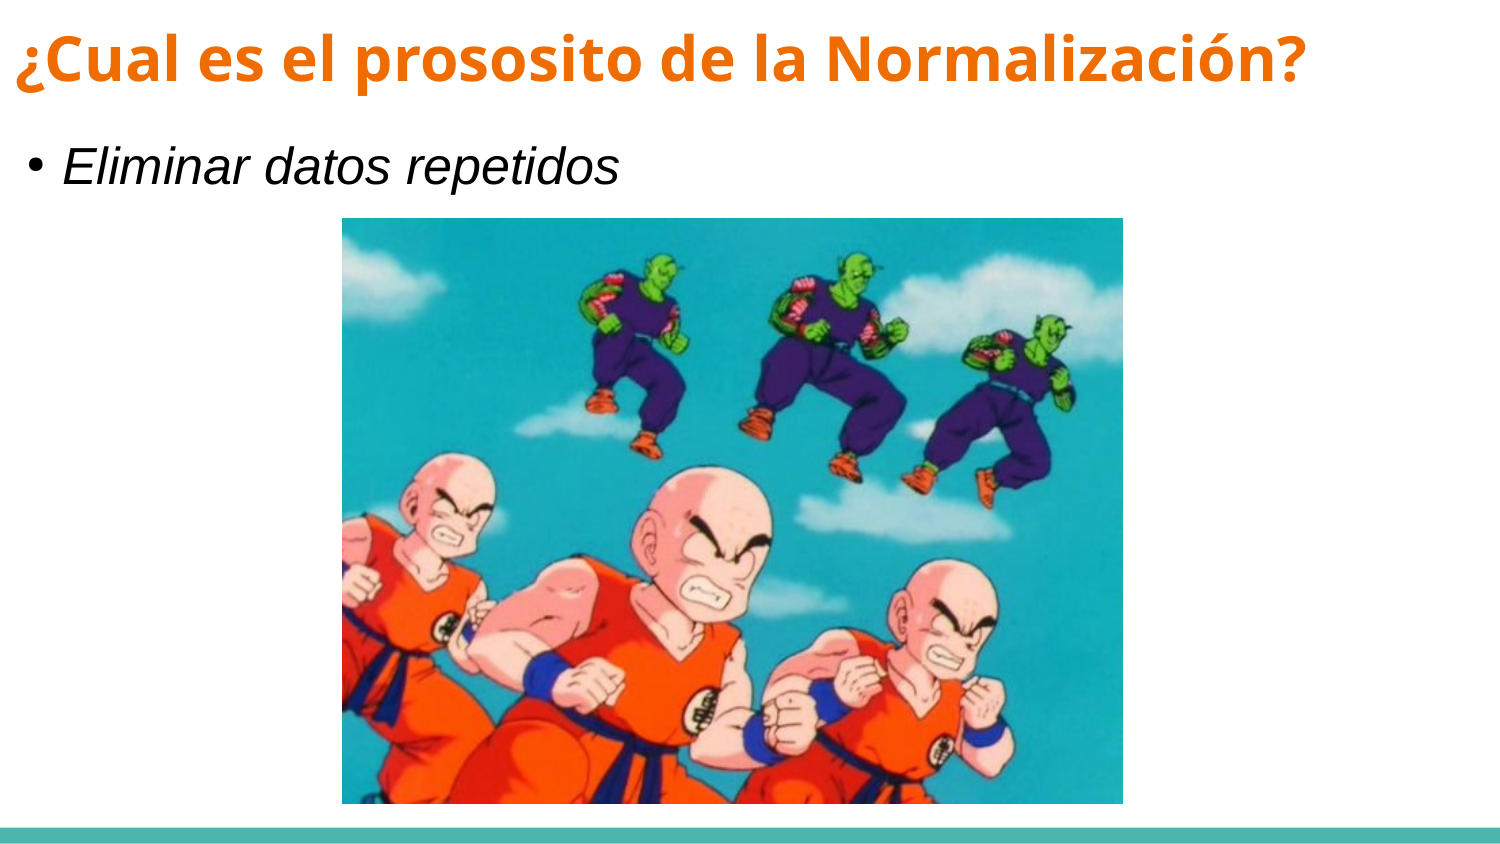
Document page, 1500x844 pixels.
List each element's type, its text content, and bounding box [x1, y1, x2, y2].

title ¿Cual es el prososito de la Normalización? [0, 0, 1398, 116]
text_box Eliminar datos repetidos [11, 129, 1441, 745]
picture [342, 218, 1123, 804]
